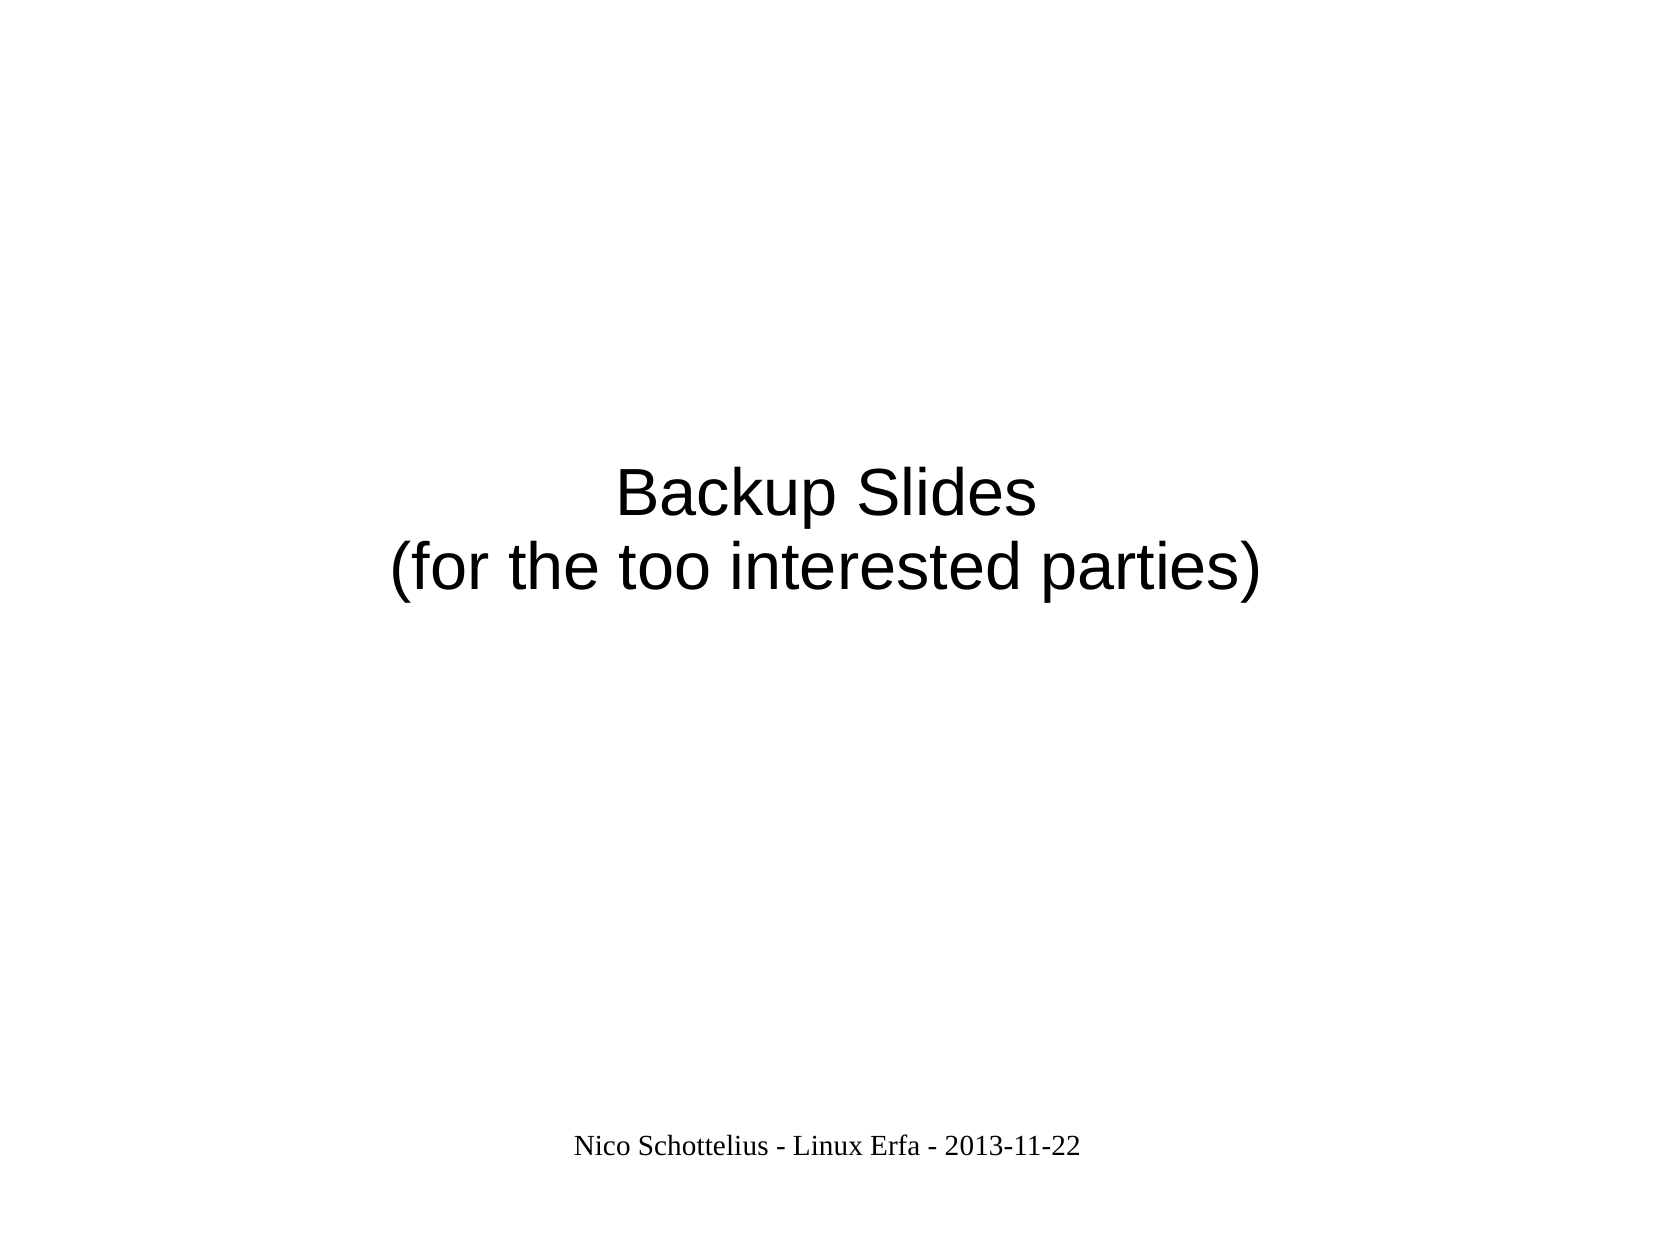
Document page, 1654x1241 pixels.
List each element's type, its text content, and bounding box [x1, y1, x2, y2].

subtitle Backup Slides (for the too interested parties) [82, 49, 1571, 1010]
